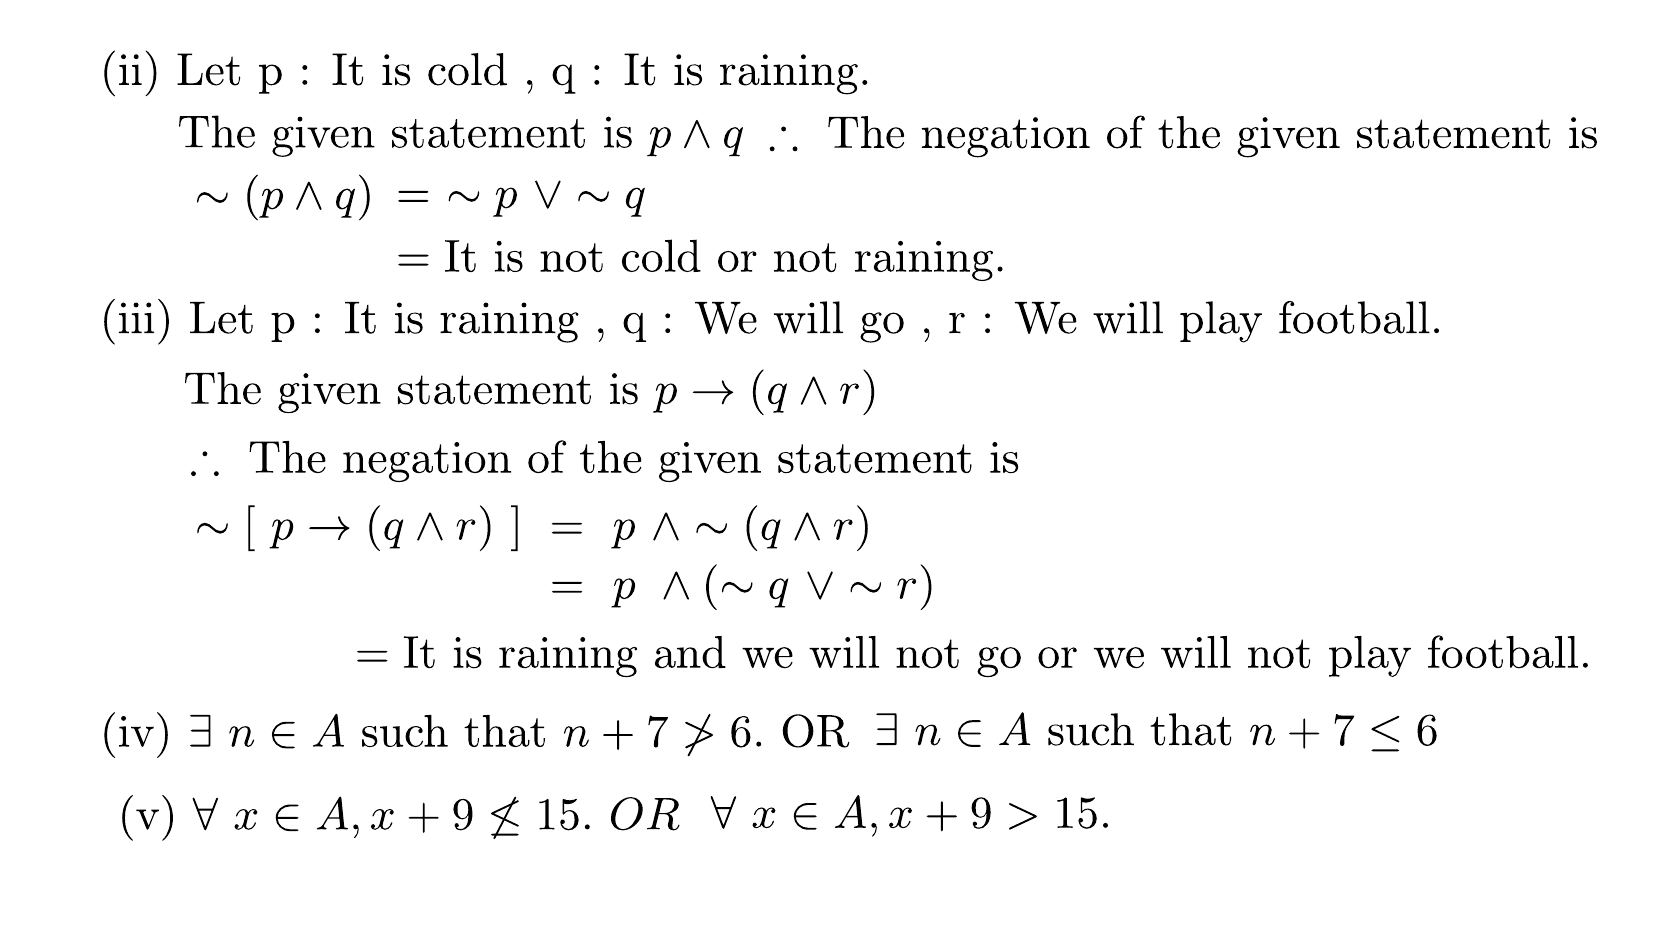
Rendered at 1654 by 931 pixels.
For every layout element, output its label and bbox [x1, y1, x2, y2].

text_box [710, 795, 1108, 837]
text_box [185, 369, 875, 416]
text_box [102, 50, 868, 97]
text_box [120, 795, 680, 841]
text_box [102, 712, 850, 758]
text_box [397, 239, 1003, 282]
text_box [102, 298, 1440, 345]
text_box [551, 505, 868, 552]
text_box [551, 564, 932, 611]
text_box [179, 115, 743, 157]
text_box [397, 180, 645, 217]
text_box [769, 115, 1597, 158]
text_box [875, 712, 1437, 752]
subtitle [47, 31, 1625, 904]
text_box [356, 635, 1588, 678]
text_box [196, 174, 370, 221]
text_box [197, 505, 518, 552]
text_box [191, 440, 1019, 483]
